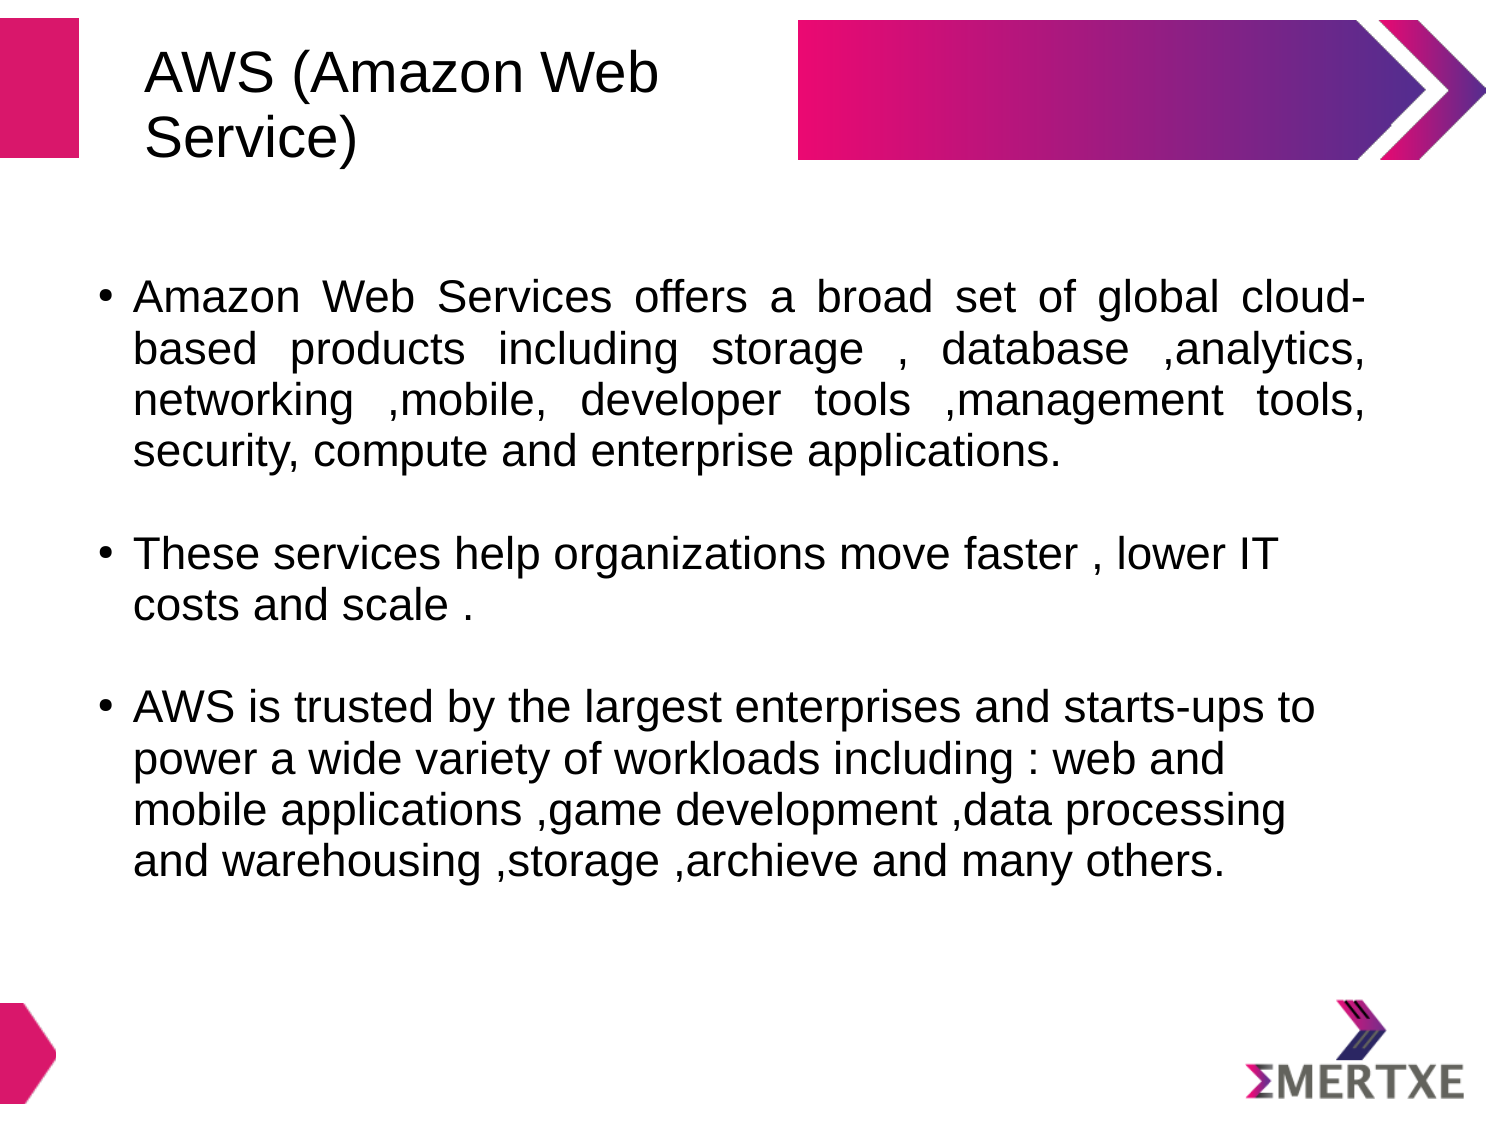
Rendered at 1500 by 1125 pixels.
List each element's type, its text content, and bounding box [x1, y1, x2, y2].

picture [798, 20, 1486, 160]
picture [1245, 996, 1465, 1099]
text_box Amazon Web Services offers a broad set of global cloud-based products including storage , database ,analytics, networking ,mobile, developer tools ,management tools, security, compute and enterprise applications. These services help organizations move faster , lower IT costs and scale . AWS is trusted by the largest enterprises and starts-ups to power a wide variety of workloads including : web and mobile applications ,game development ,data processing and warehousing ,storage ,archieve and many others. [82, 263, 1382, 922]
text_box AWS (Amazon Web Service) [129, 31, 697, 178]
